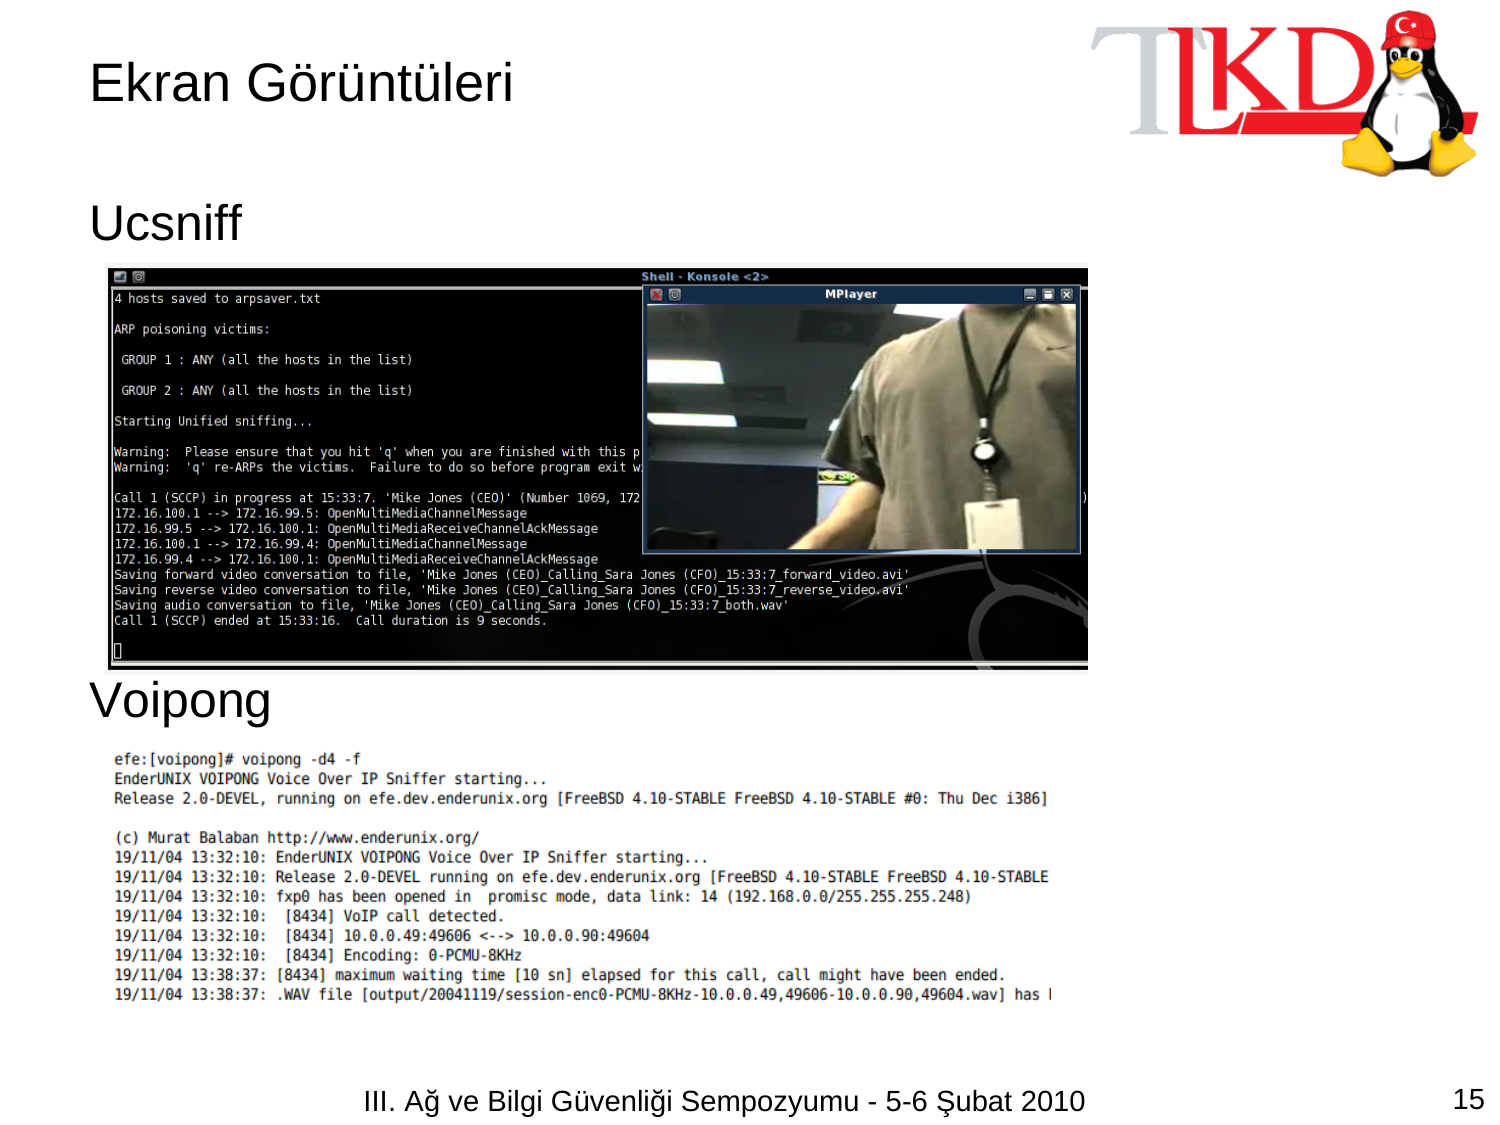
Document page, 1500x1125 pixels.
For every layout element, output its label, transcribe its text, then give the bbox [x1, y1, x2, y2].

picture [112, 749, 1051, 1013]
title Ekran Görüntüleri [75, 45, 1070, 151]
list Ucsniff Voipong [75, 187, 1426, 1005]
picture [1087, 0, 1491, 188]
picture [105, 262, 1088, 676]
